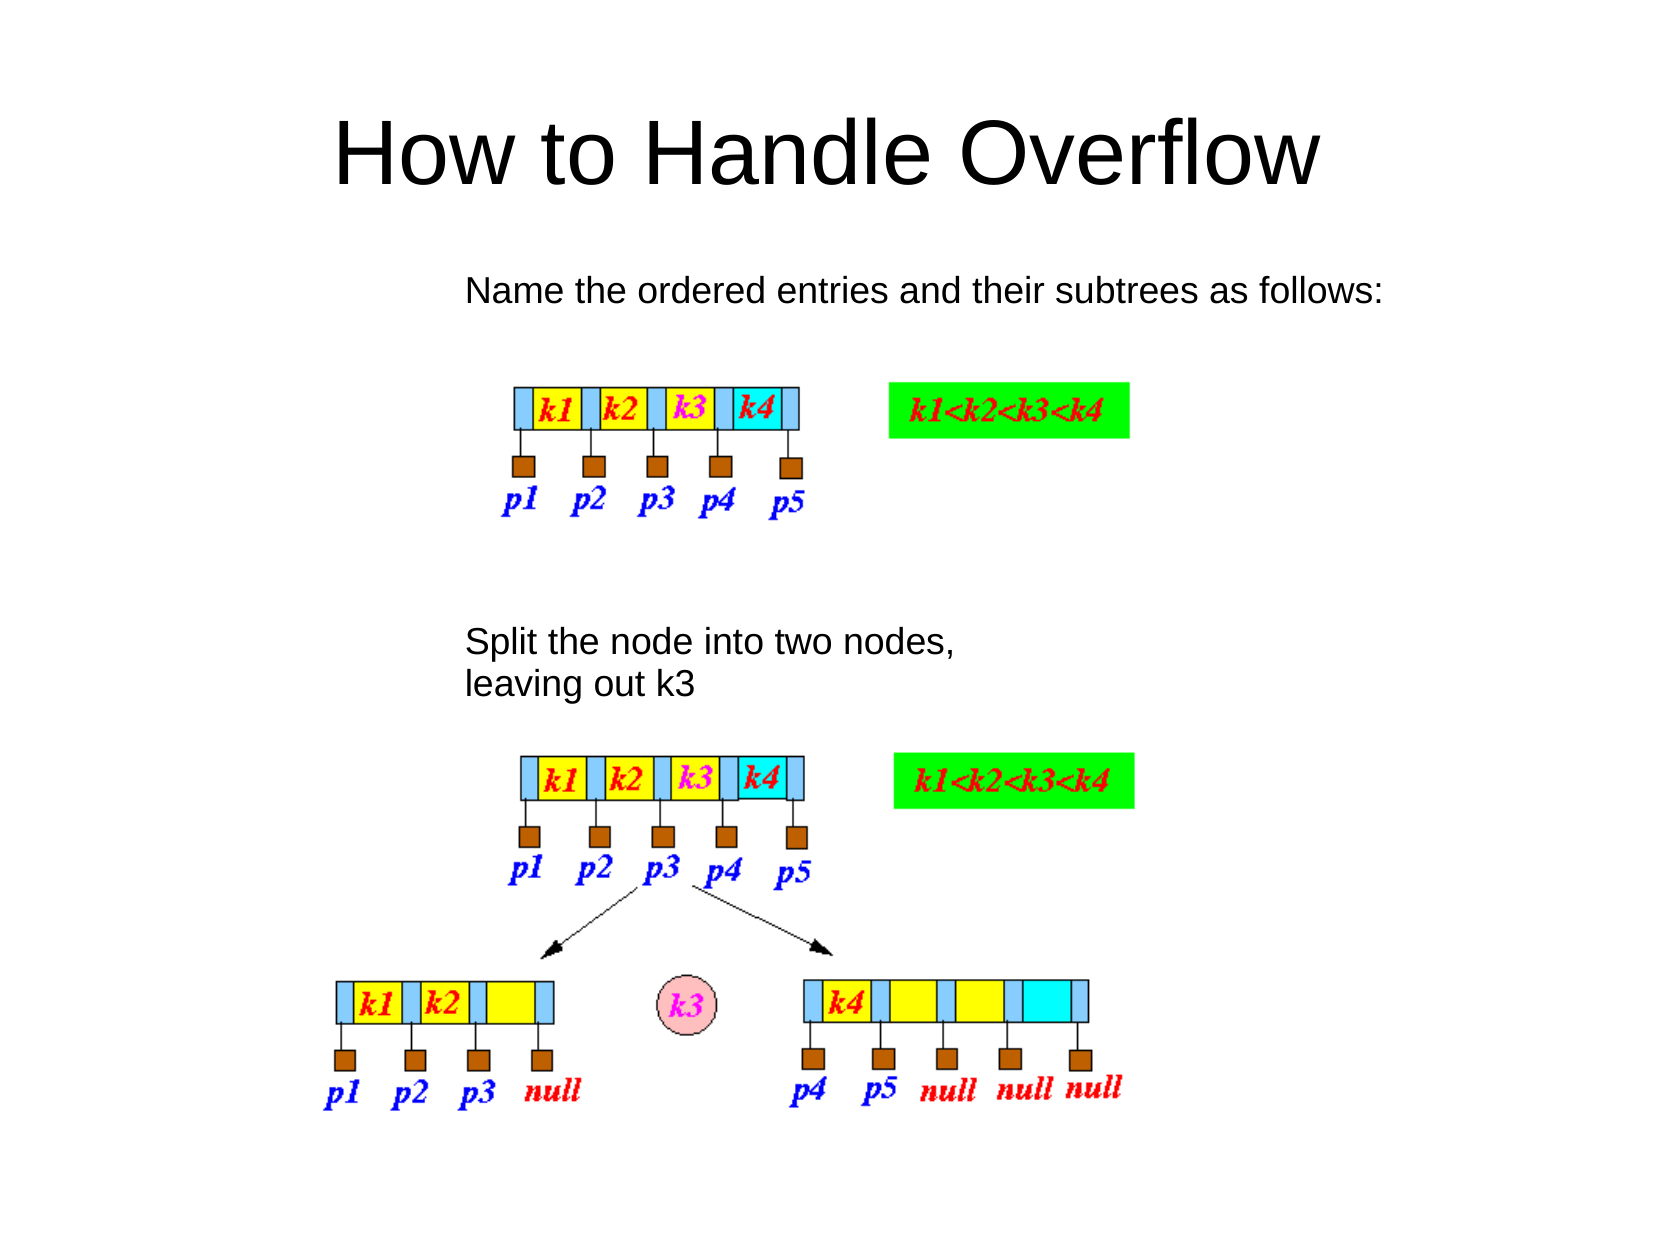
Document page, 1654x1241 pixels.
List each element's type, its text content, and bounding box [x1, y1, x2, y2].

picture [300, 731, 1174, 1126]
text_box Split the node into two nodes, leaving out k3 [450, 613, 1051, 713]
picture [384, 337, 1238, 572]
title How to Handle Overflow [82, 49, 1571, 257]
text_box Name the ordered entries and their subtrees as follows: [450, 262, 1400, 362]
